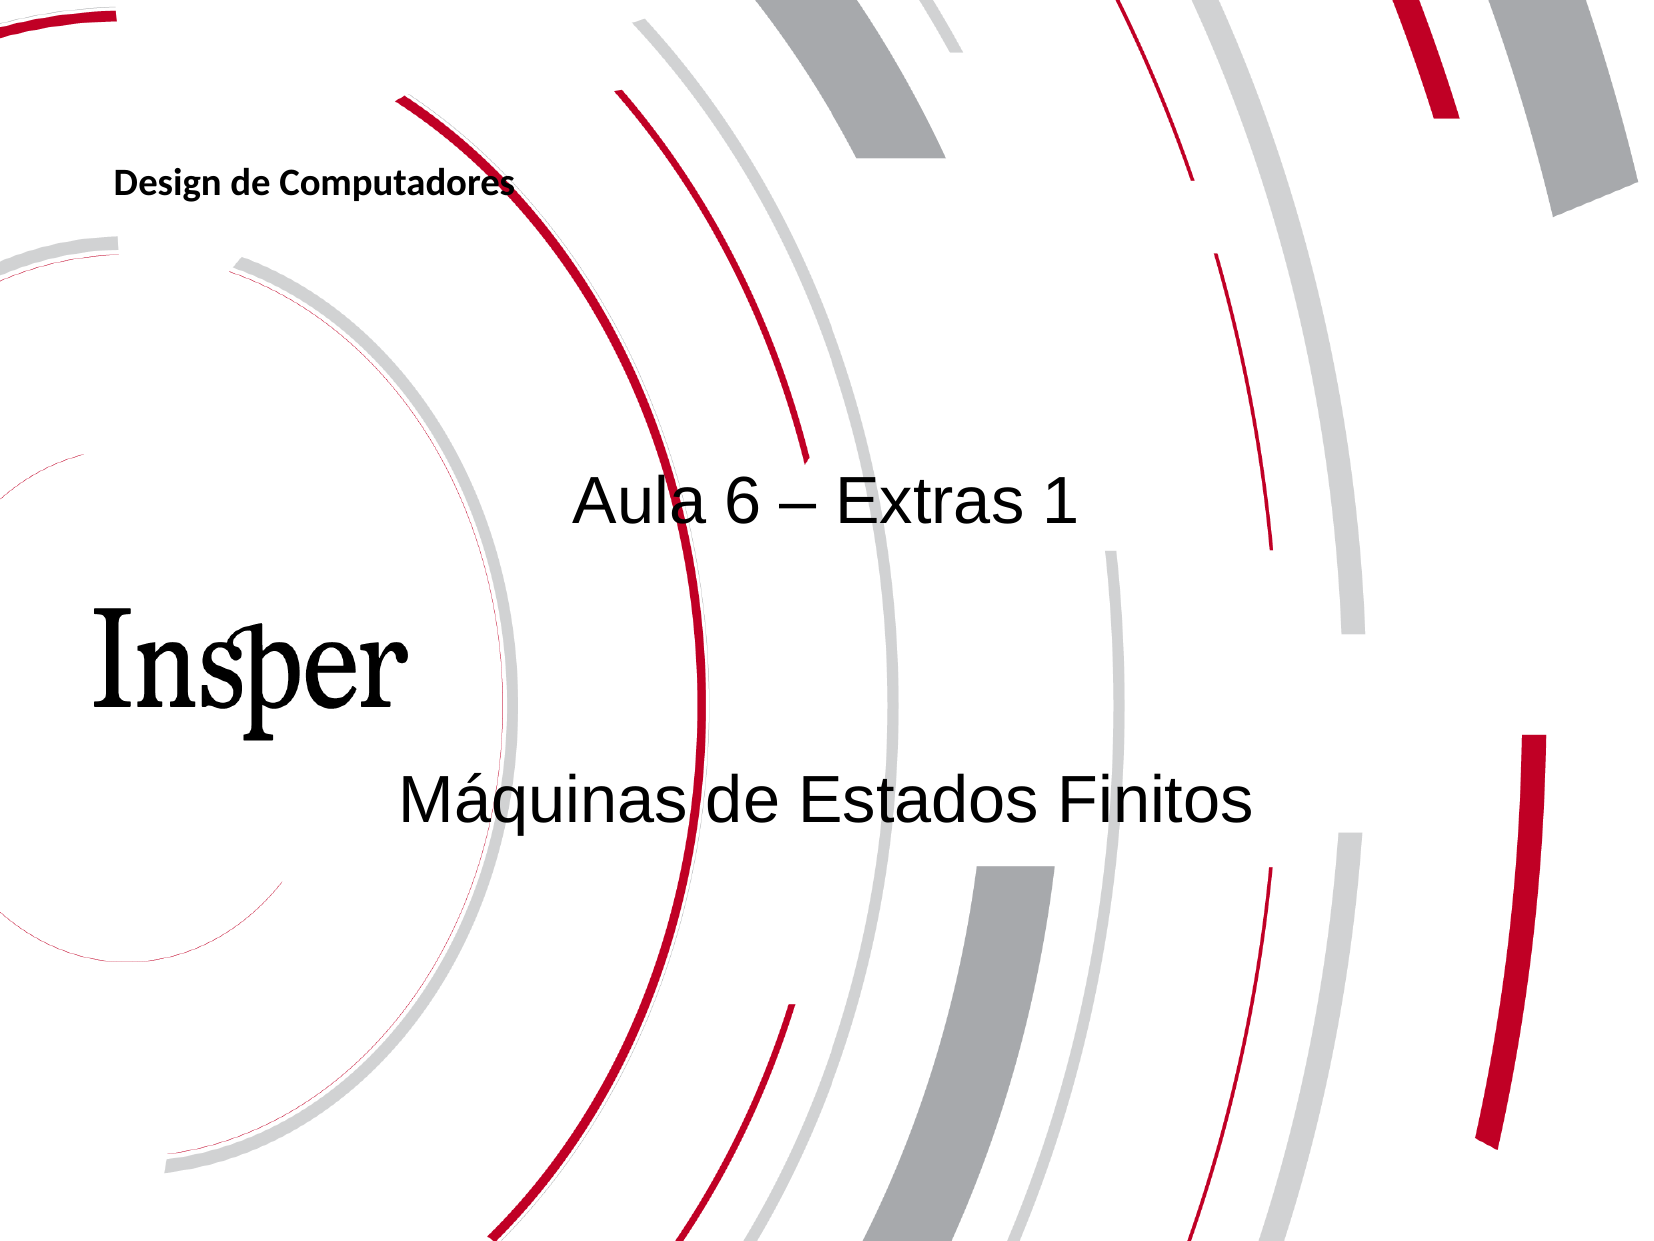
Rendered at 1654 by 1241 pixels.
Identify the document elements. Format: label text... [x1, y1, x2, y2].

picture [0, 0, 1654, 1241]
title Design de Computadores [113, 65, 1540, 290]
subtitle Aula 6 – Extras 1 Máquinas de Estados Finitos [82, 290, 1571, 1010]
